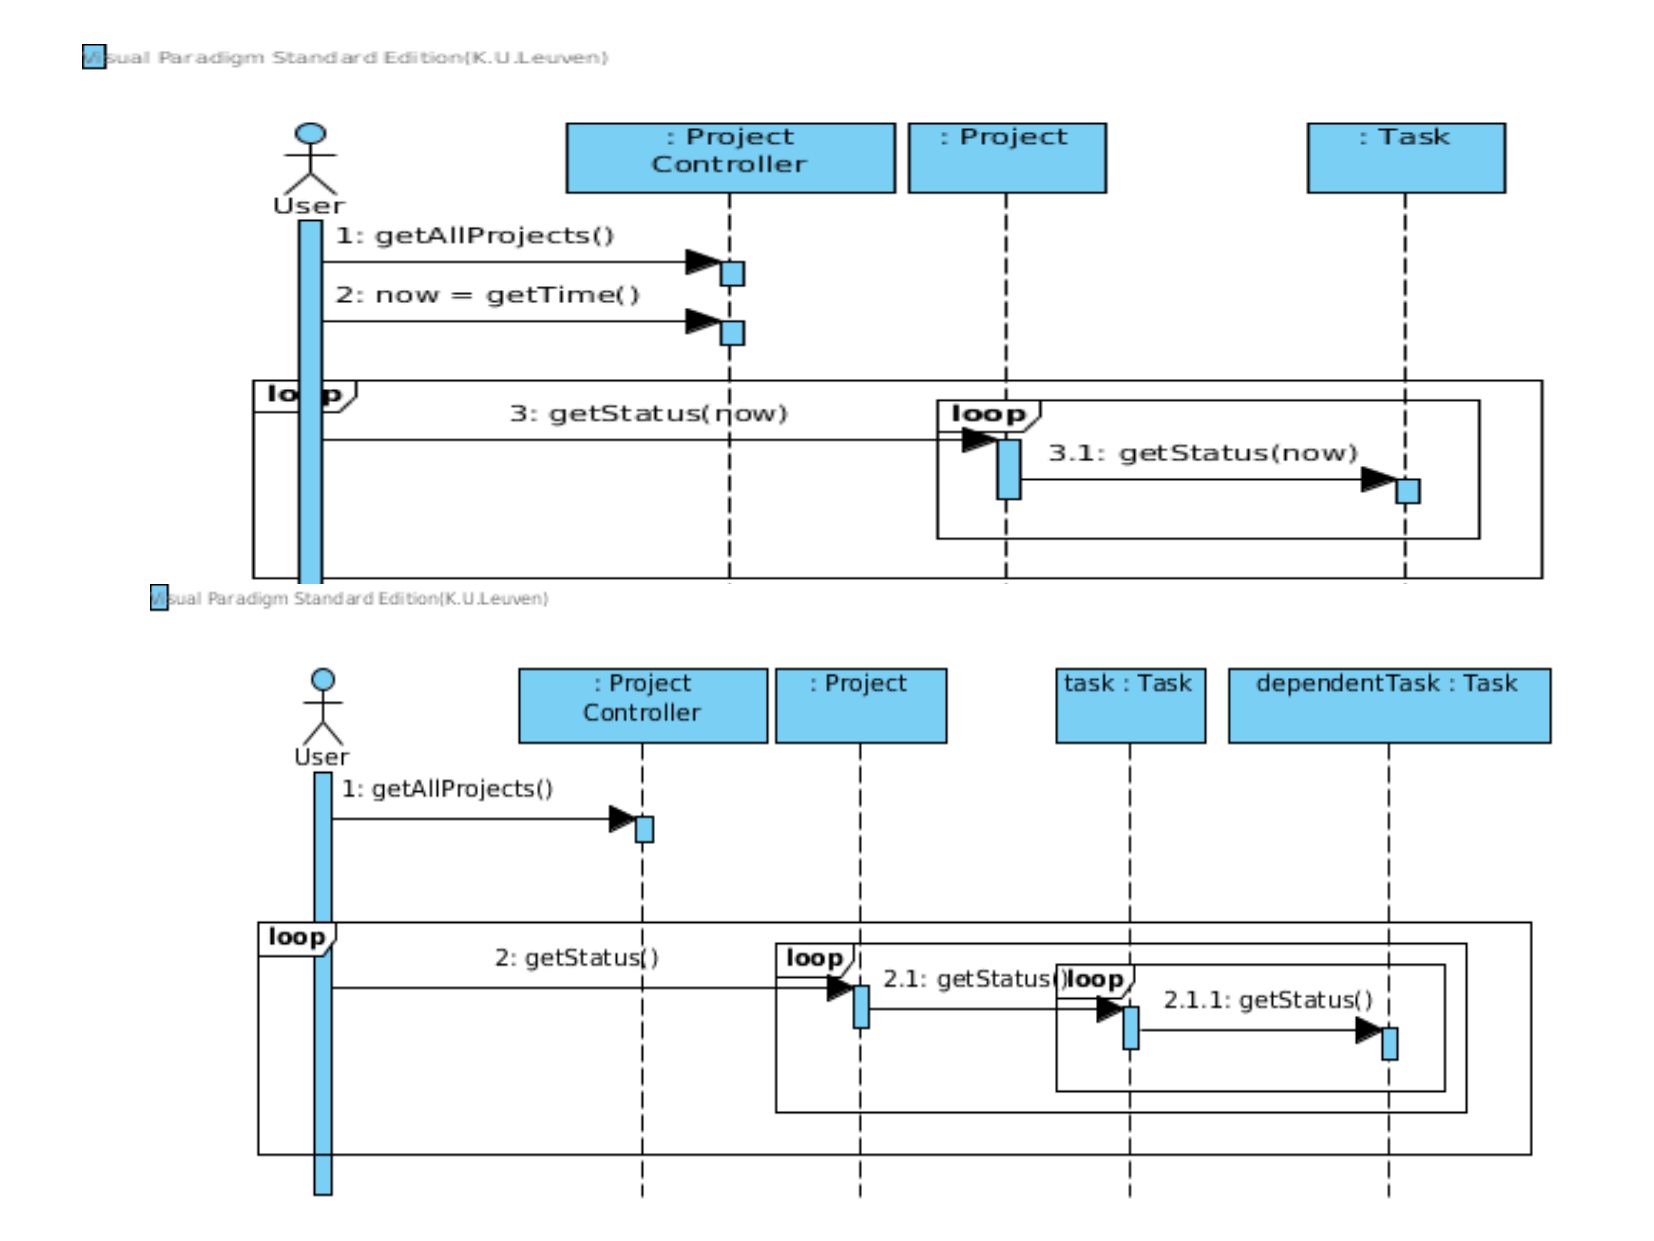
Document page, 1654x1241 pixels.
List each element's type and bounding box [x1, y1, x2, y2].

picture [82, 44, 1561, 1205]
